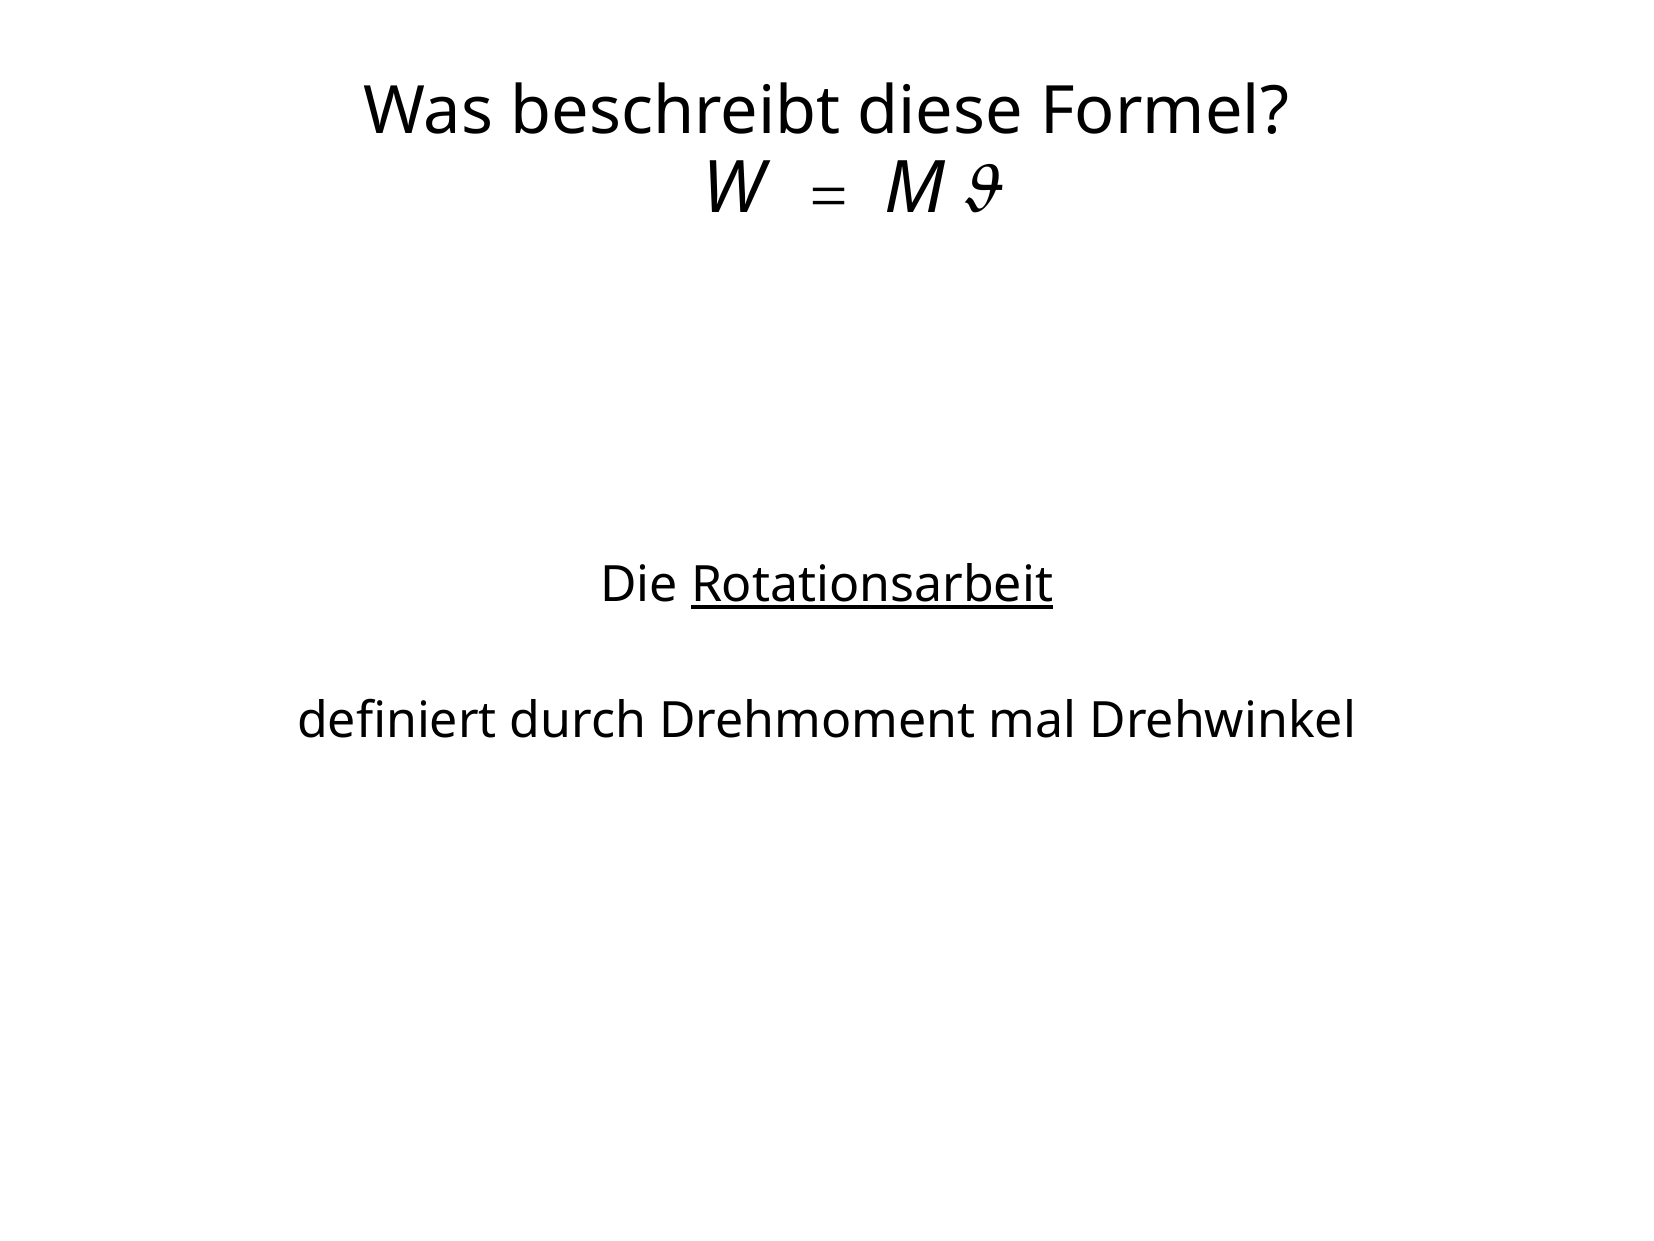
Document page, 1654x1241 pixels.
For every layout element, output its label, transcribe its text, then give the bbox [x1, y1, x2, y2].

chart [694, 143, 1018, 233]
title Was beschreibt diese Formel? [82, 49, 1571, 257]
subtitle Die Rotationsarbeit definiert durch Drehmoment mal Drehwinkel [82, 290, 1571, 1010]
